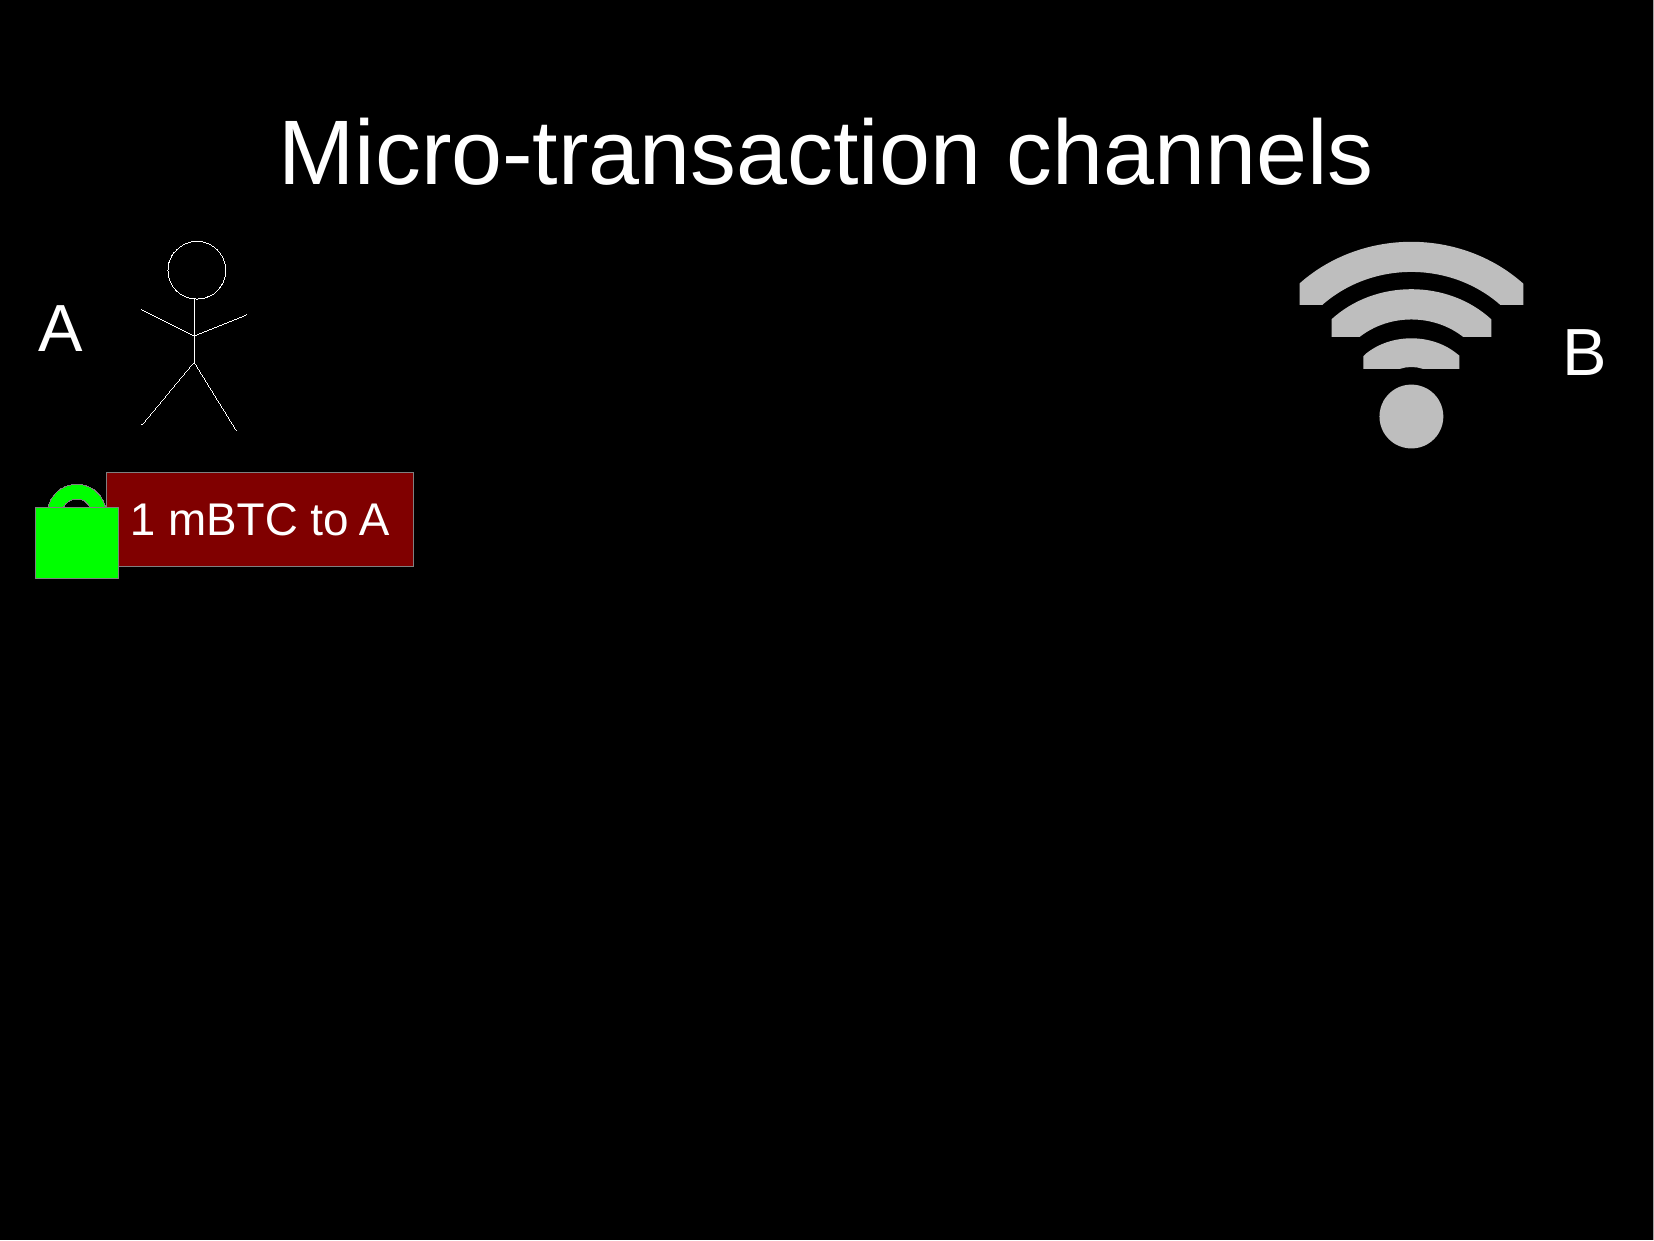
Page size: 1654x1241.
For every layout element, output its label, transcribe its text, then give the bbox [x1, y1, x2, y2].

title Micro-transaction channels [82, 49, 1571, 257]
text_box 1 mBTC to A [106, 472, 414, 567]
text_box B [1547, 307, 1622, 397]
text_box [35, 484, 119, 579]
picture [1275, 200, 1548, 473]
text_box A [23, 283, 98, 374]
